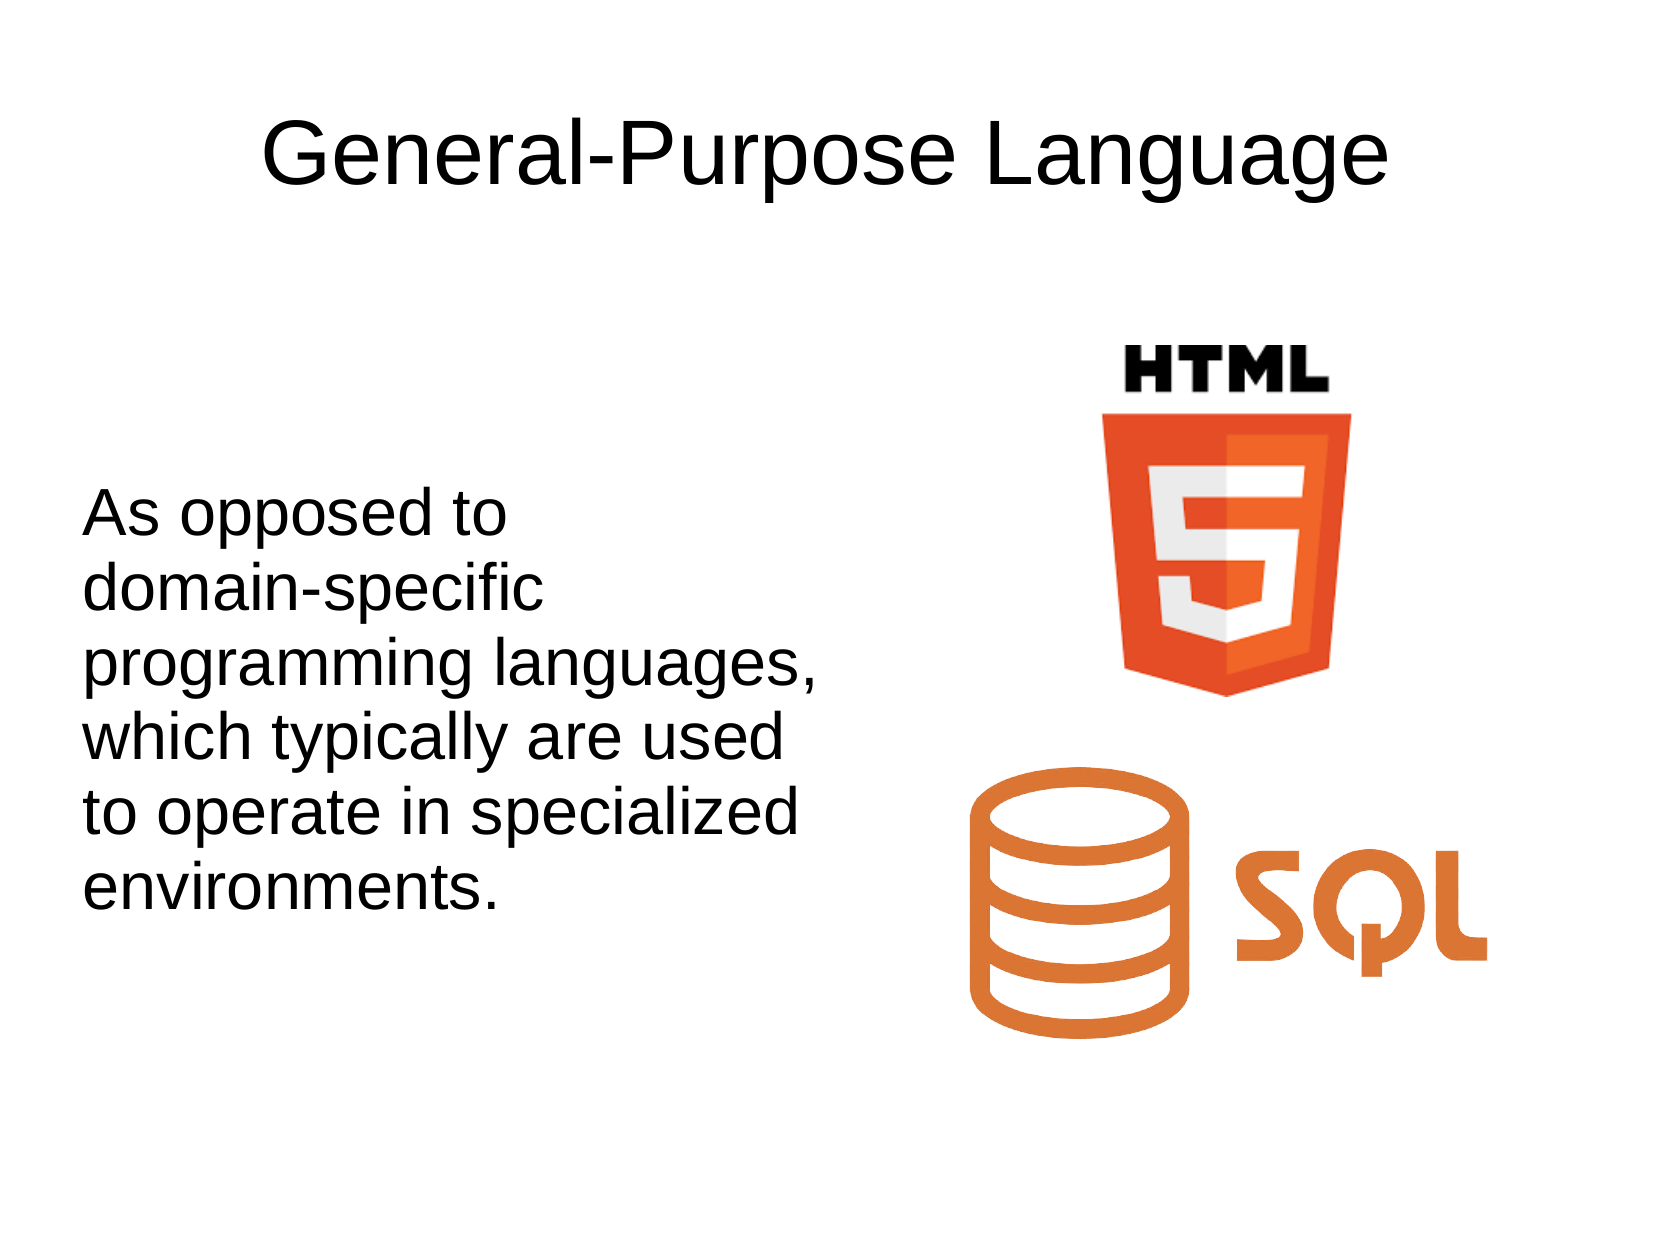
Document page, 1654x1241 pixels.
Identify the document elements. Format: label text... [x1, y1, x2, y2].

title General-Purpose Language [82, 49, 1571, 257]
picture [933, 767, 1524, 1044]
picture [1051, 345, 1403, 697]
subtitle As opposed to domain-specific programming languages, which typically are used to operate in specialized environments. [82, 290, 1571, 1109]
